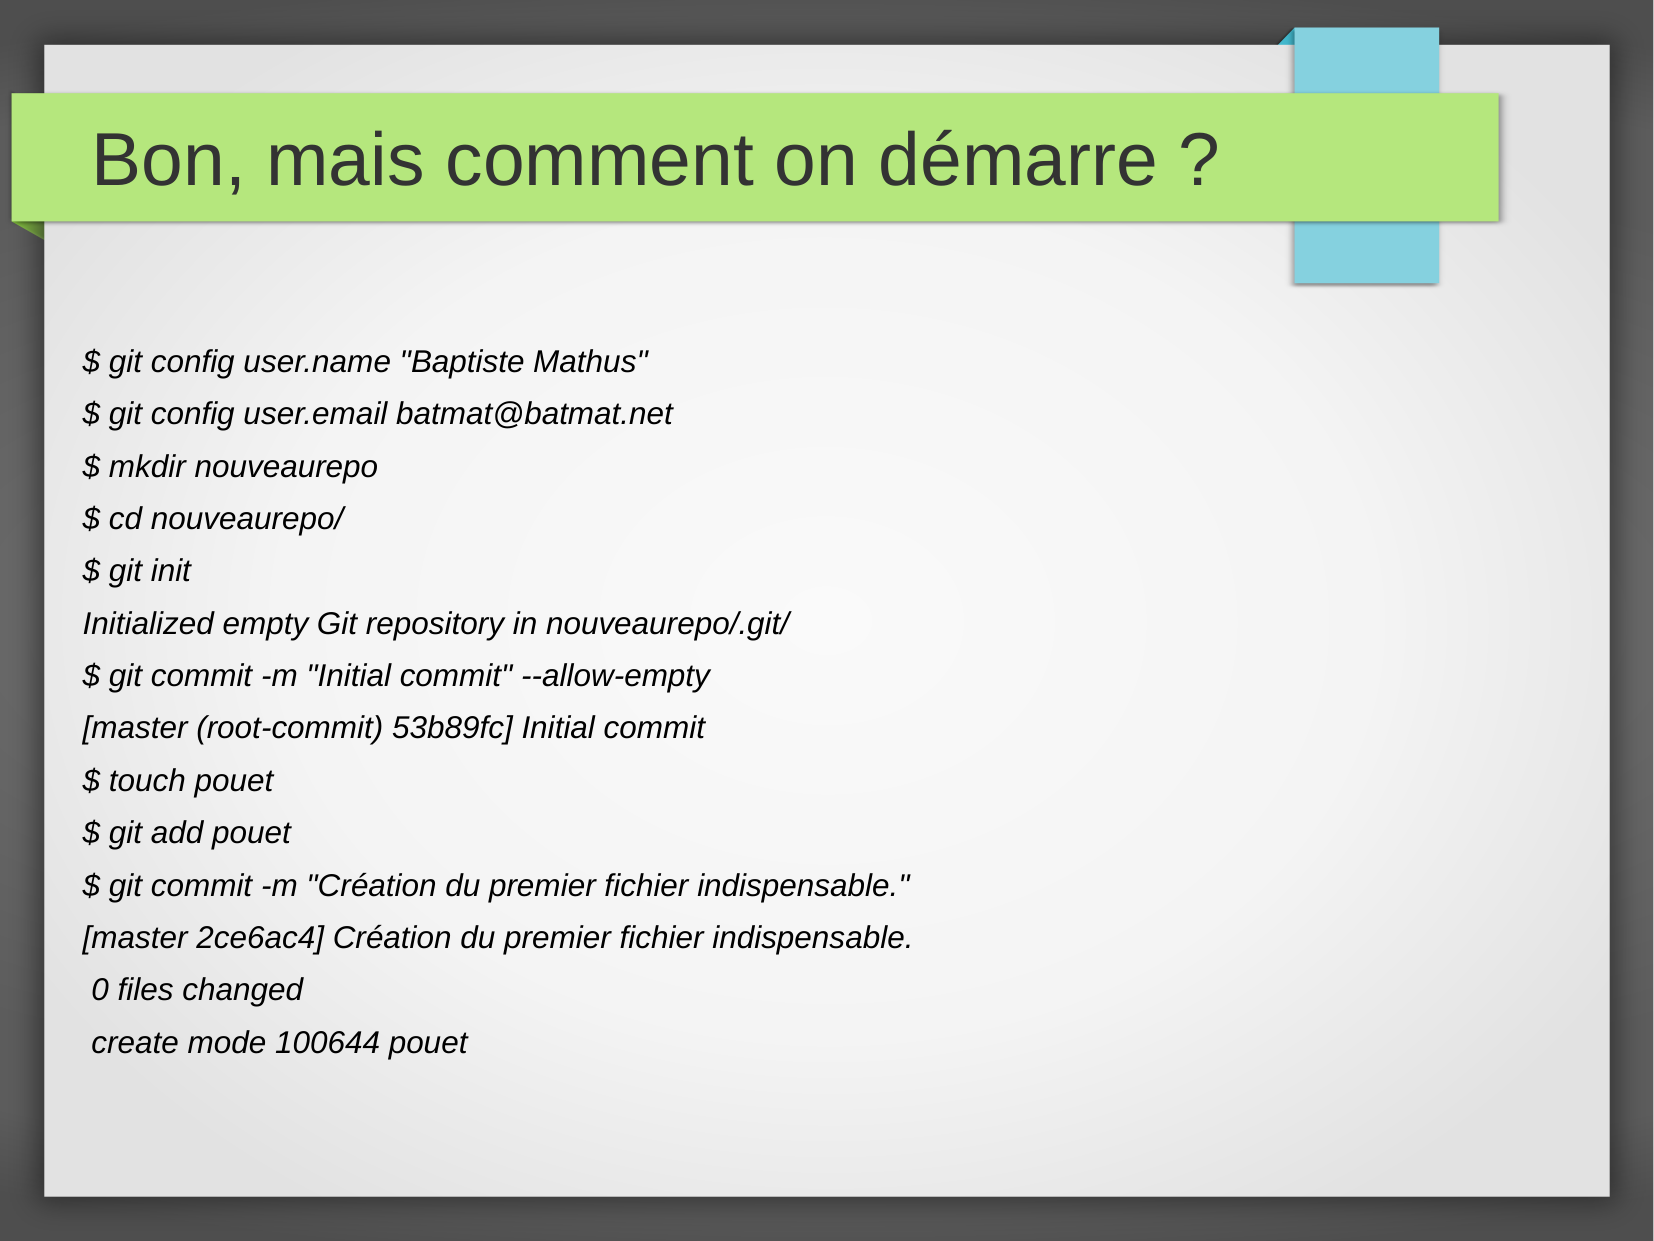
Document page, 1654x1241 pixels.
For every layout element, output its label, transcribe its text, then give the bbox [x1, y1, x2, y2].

list $ git config user.name "Baptiste Mathus" $ git config user.email batmat@batmat.net $ mkdir nouveaurepo $ cd nouveaurepo/ $ git init Initialized empty Git repository in nouveaurepo/.git/ $ git commit -m "Initial commit" --allow-empty [master (root-commit) 53b89fc] Initial commit $ touch pouet $ git add pouet $ git commit -m "Création du premier fichier indispensable." [master 2ce6ac4] Création du premier fichier indispensable. 0 files changed create mode 100644 pouet [82, 343, 1538, 1063]
picture [0, 0, 1654, 1241]
title Bon, mais comment on démarre ? [70, 106, 1229, 213]
